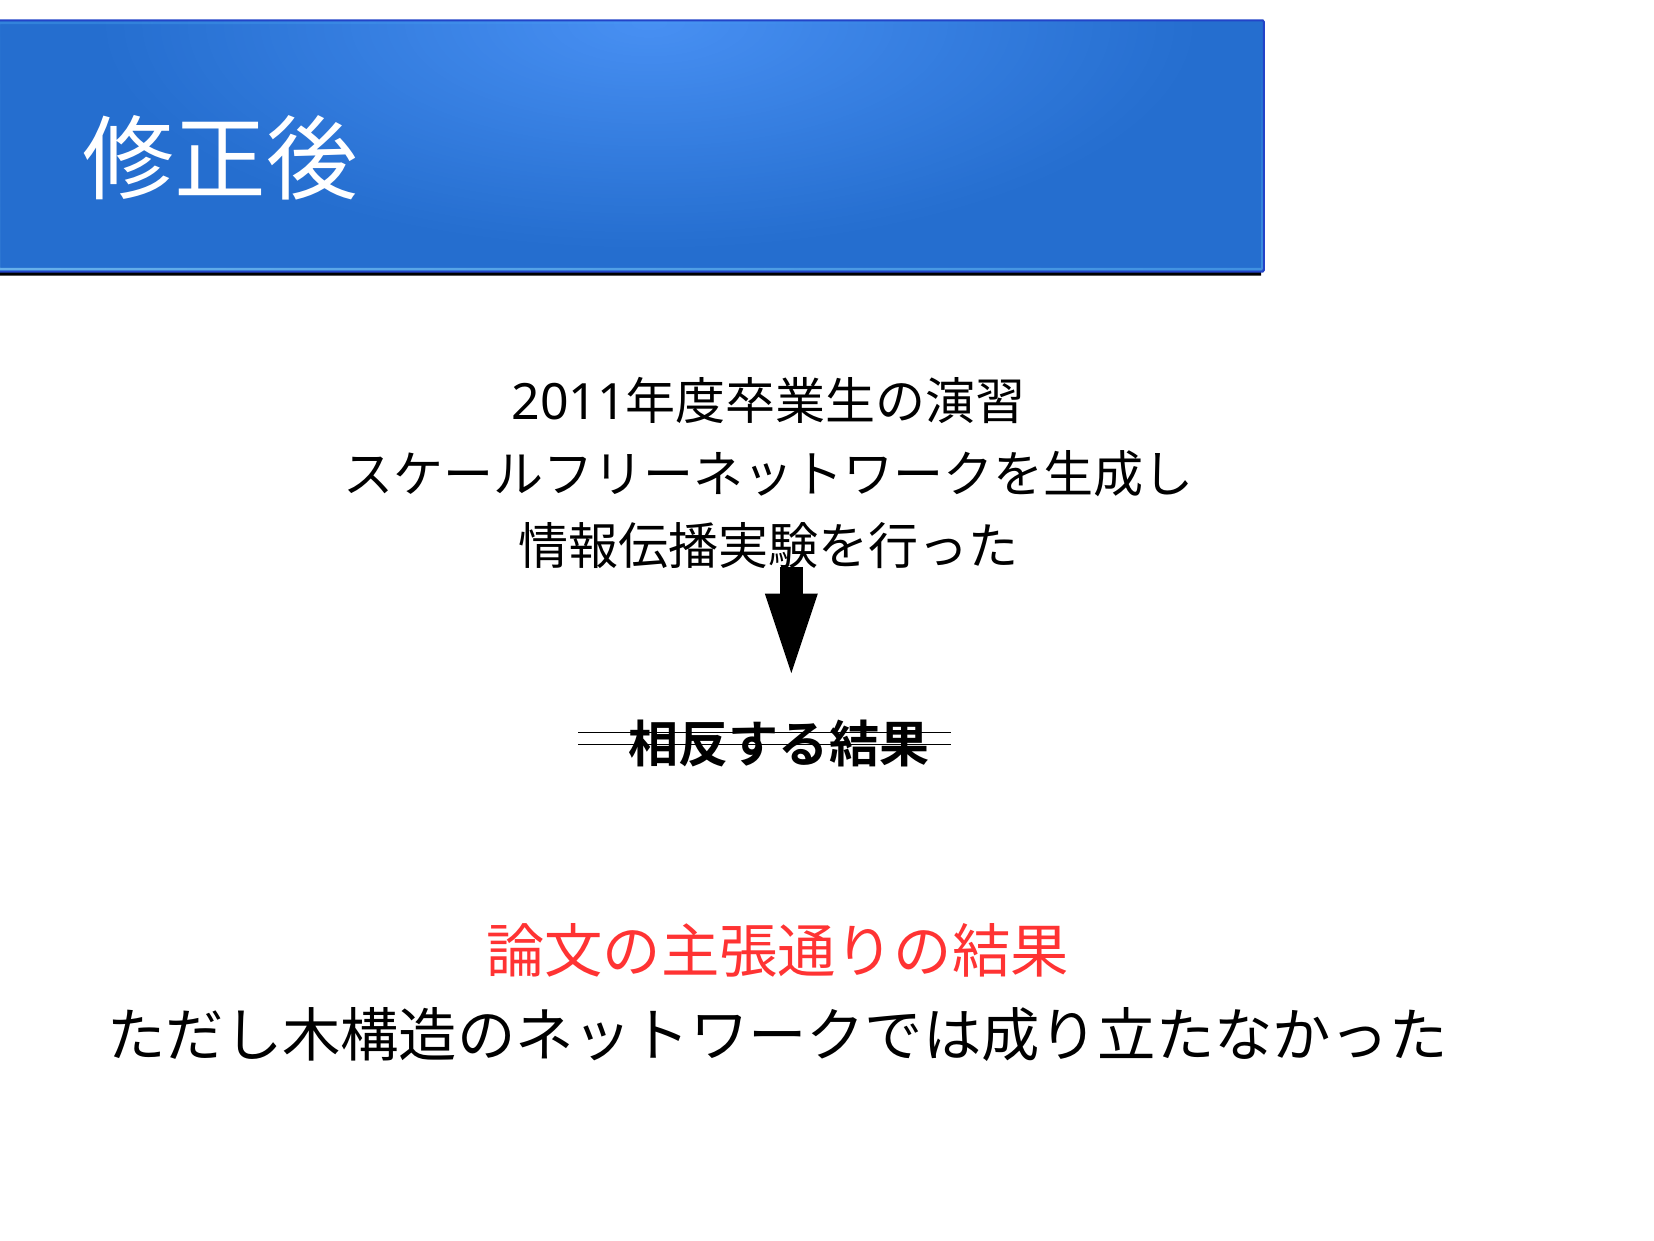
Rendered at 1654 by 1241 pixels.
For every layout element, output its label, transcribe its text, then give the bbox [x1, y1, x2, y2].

text_box 相反する結果 [614, 745, 951, 779]
text_box 2011年度卒業生の演習 スケールフリーネットワークを生成し 情報伝播実験を行った [295, 354, 1242, 571]
text_box 相反する結果 [614, 696, 951, 732]
text_box 相反する結果 [614, 733, 951, 744]
text_box 論文の主張通りの結果 ただし木構造のネットワークでは成り立たなかった [92, 897, 1465, 1069]
title 修正後 [82, 49, 1250, 257]
